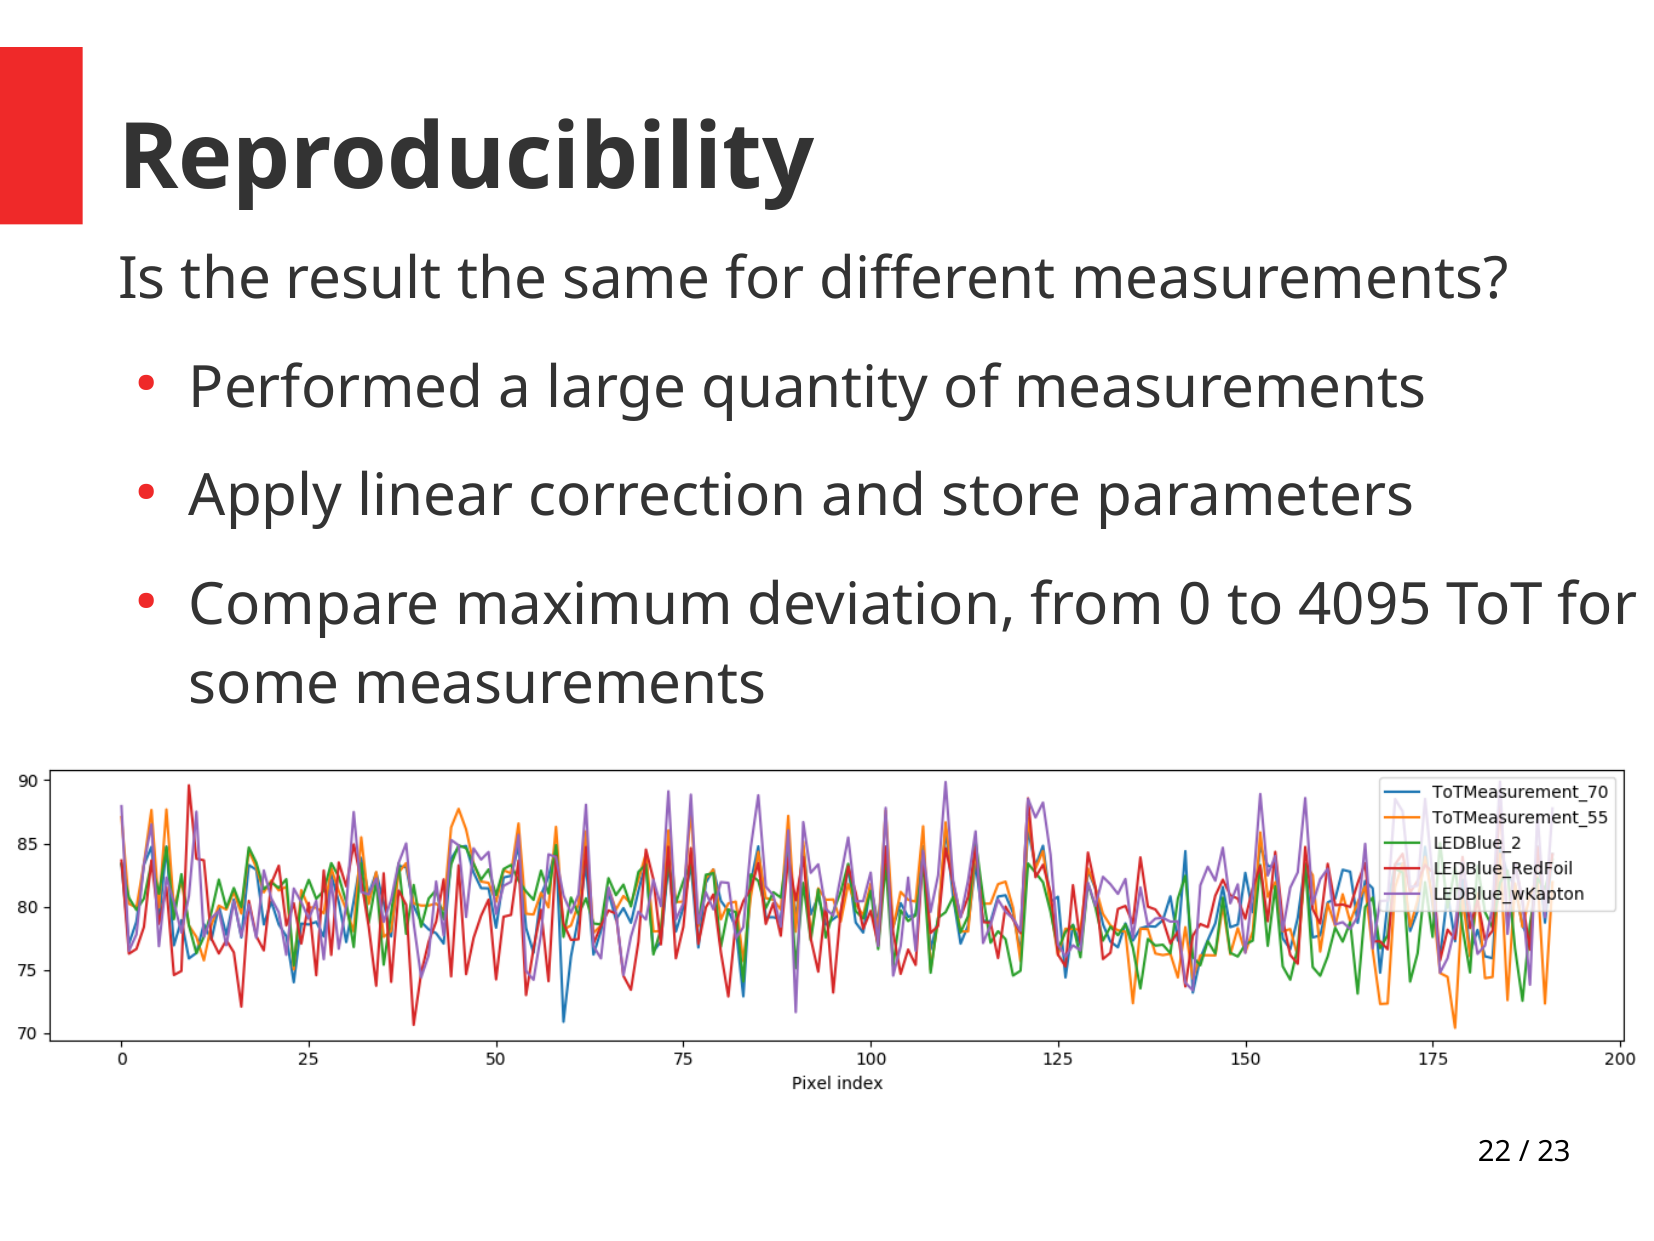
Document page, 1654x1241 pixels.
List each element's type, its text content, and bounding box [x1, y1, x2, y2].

list Is the result the same for different measurements? Performed a large quantity of measurements Apply linear correction and store parameters Compare maximum deviation, from 0 to 4095 ToT for some measurements [118, 236, 1654, 526]
picture [0, 747, 1654, 1111]
title Reproducibility [118, 49, 1571, 236]
